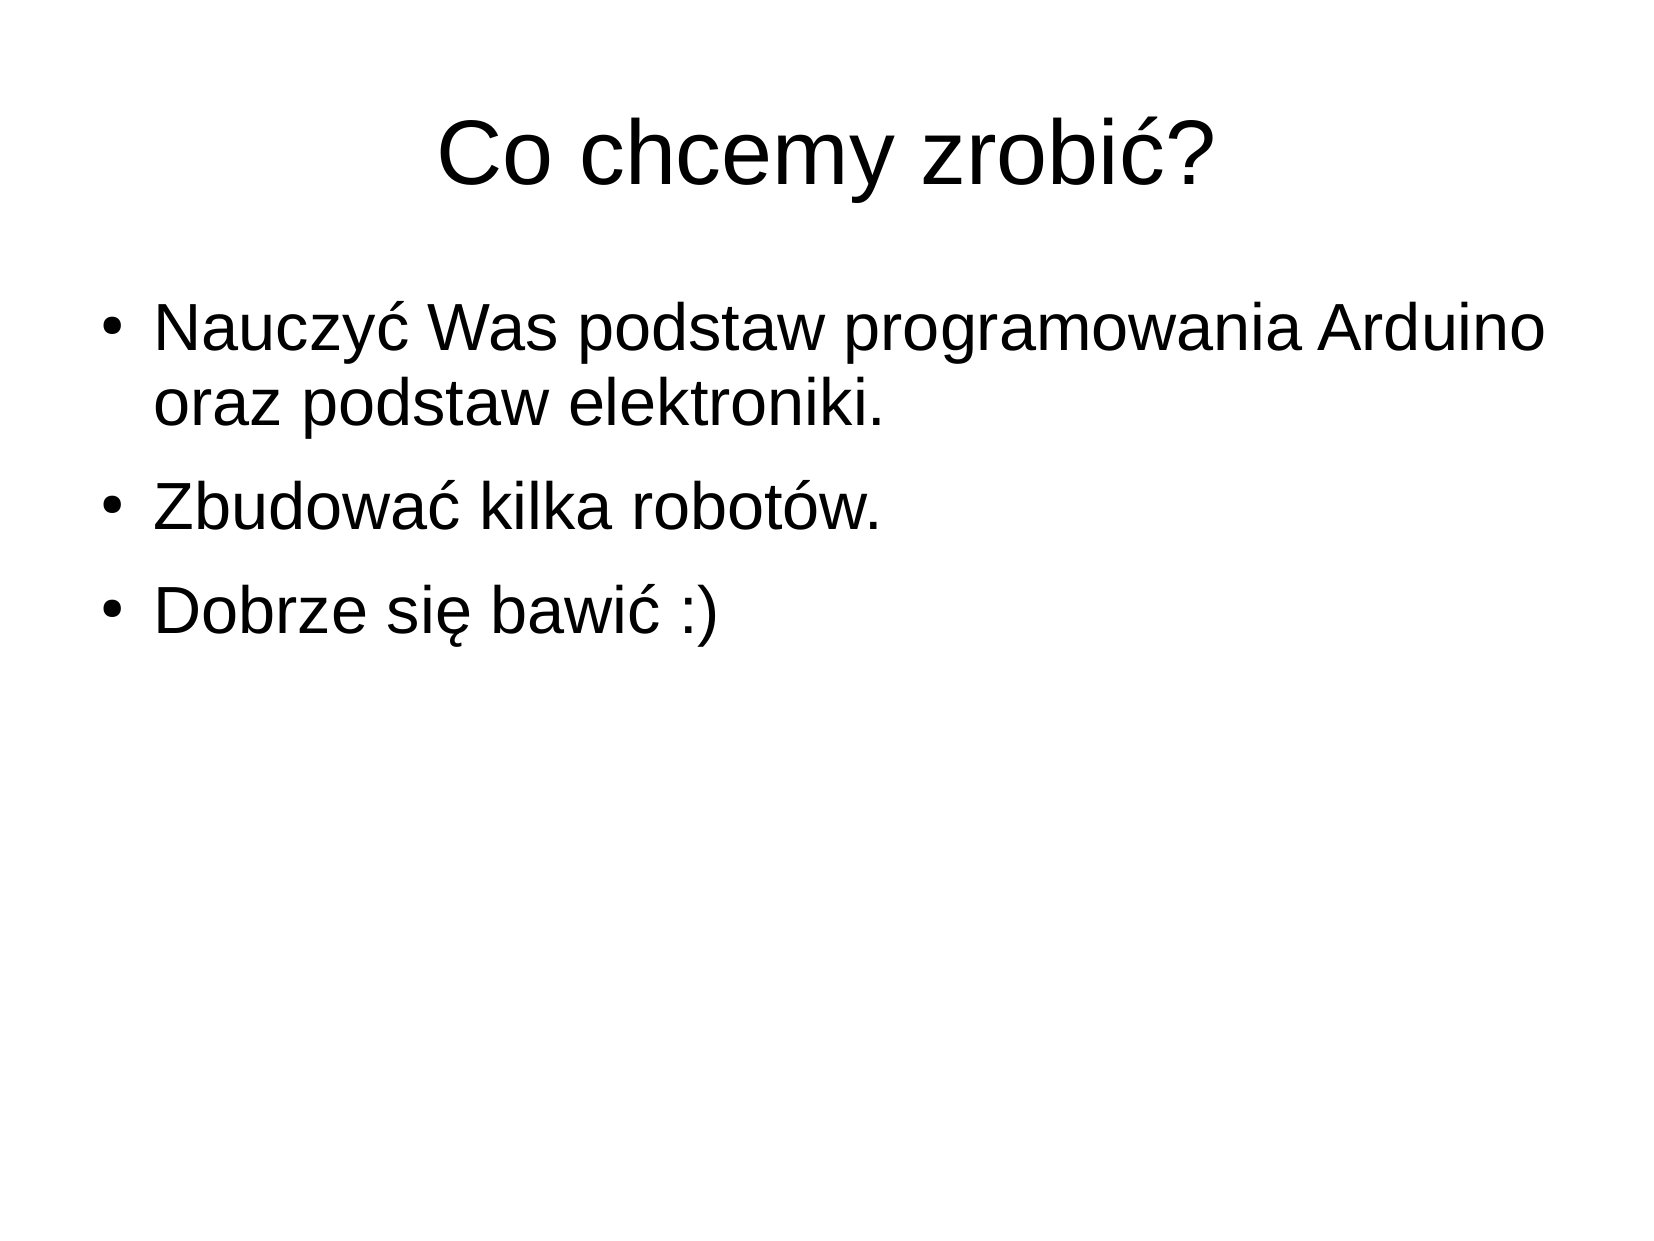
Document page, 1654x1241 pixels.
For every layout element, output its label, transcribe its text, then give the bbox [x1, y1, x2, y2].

title Co chcemy zrobić? [82, 49, 1571, 257]
list Nauczyć Was podstaw programowania Arduino oraz podstaw elektroniki. Zbudować kilka robotów. Dobrze się bawić :) [82, 290, 1571, 1010]
